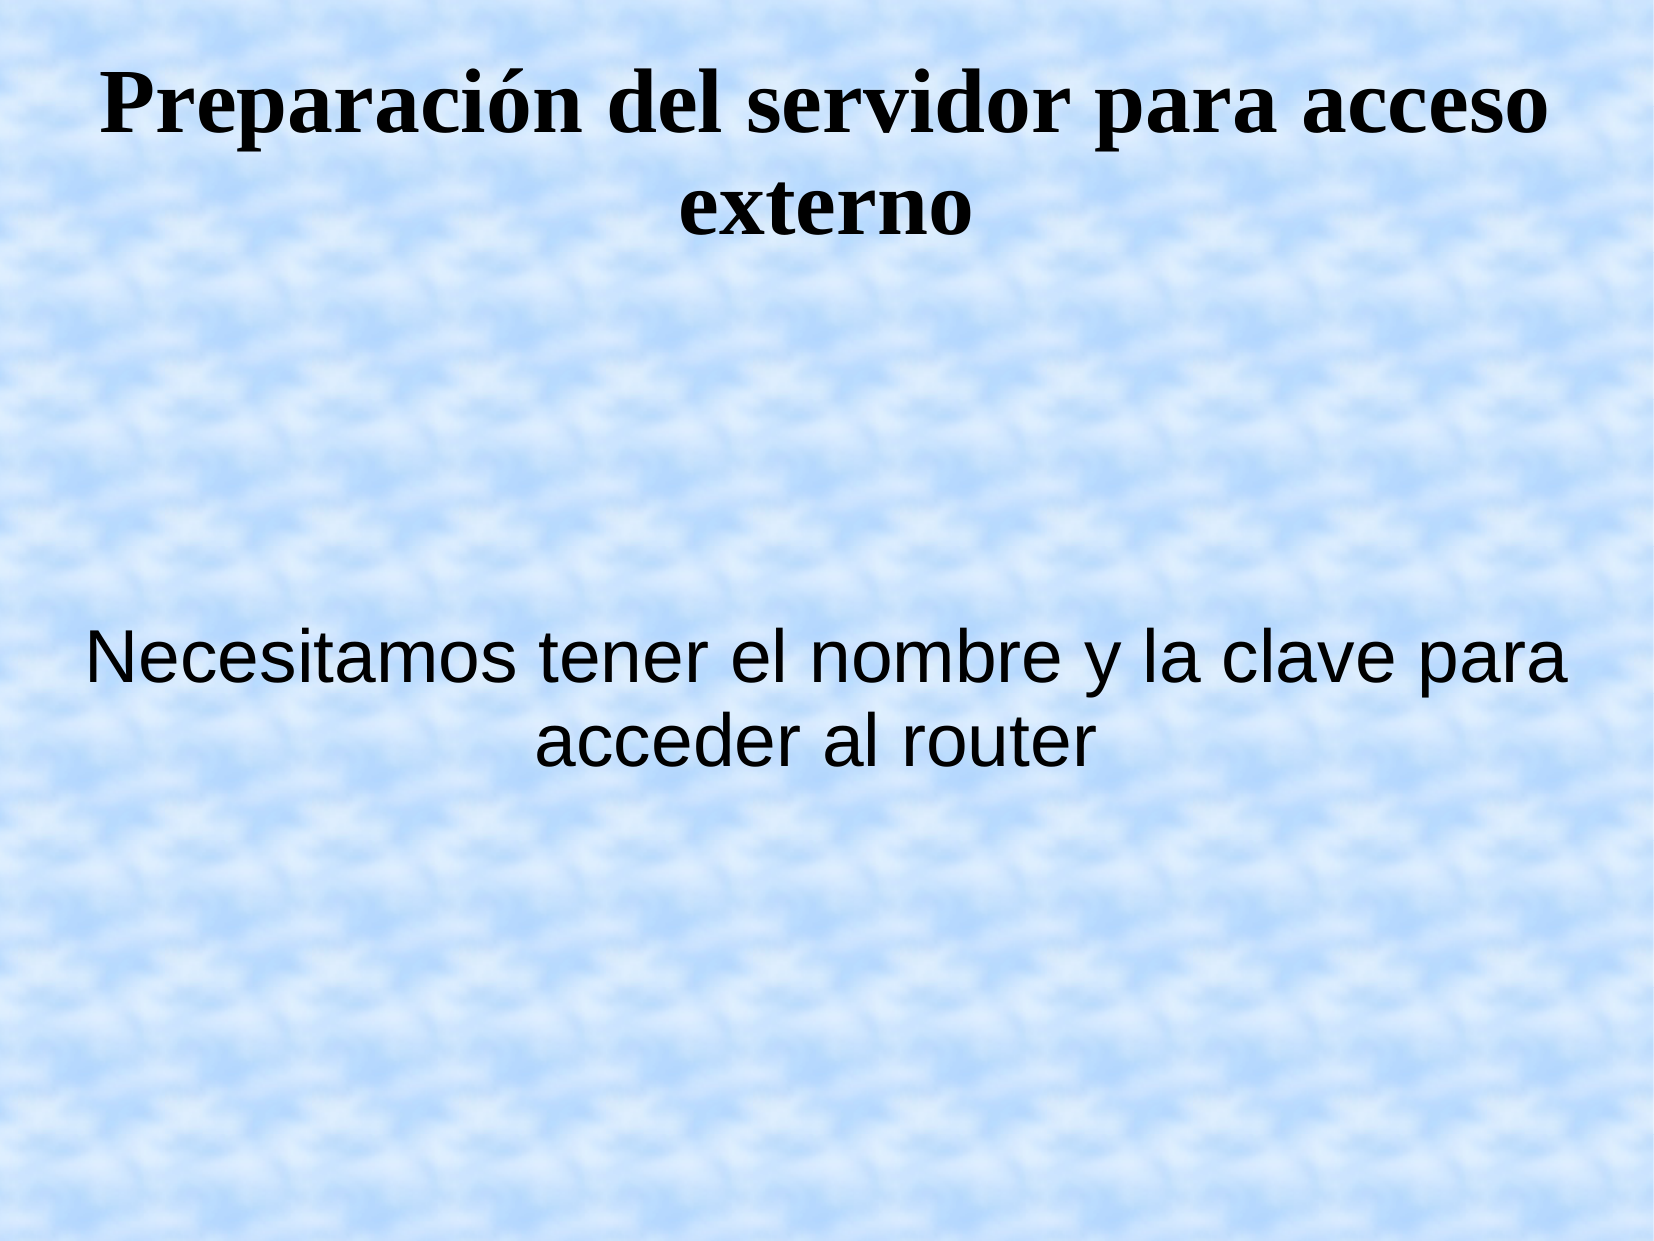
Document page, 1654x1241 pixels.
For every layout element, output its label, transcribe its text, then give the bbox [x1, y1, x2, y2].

title Preparación del servidor para acceso externo [82, 33, 1571, 273]
subtitle Necesitamos tener el nombre y la clave para acceder al router [82, 297, 1571, 1102]
picture [0, 0, 1654, 1241]
